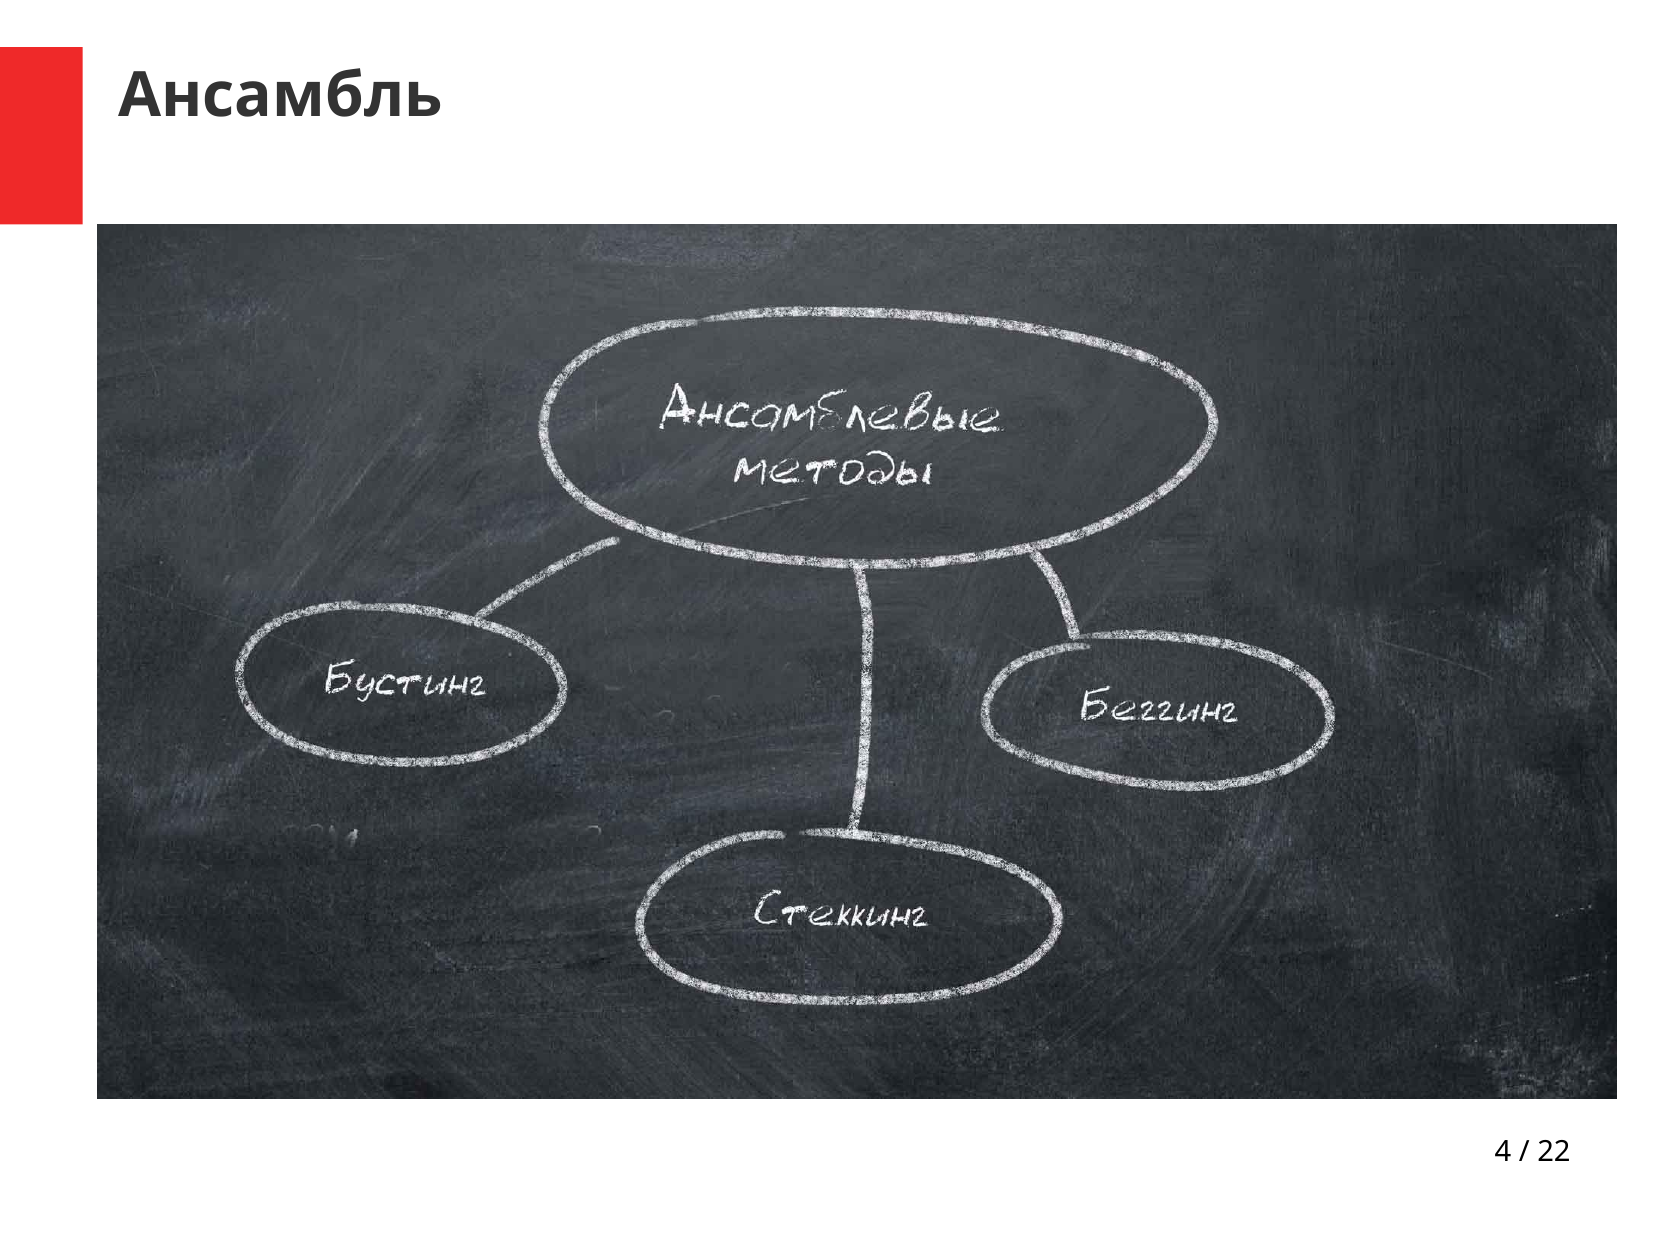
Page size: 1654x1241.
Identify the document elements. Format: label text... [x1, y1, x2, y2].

title Ансамбль [118, 49, 1571, 224]
picture [97, 224, 1617, 1099]
